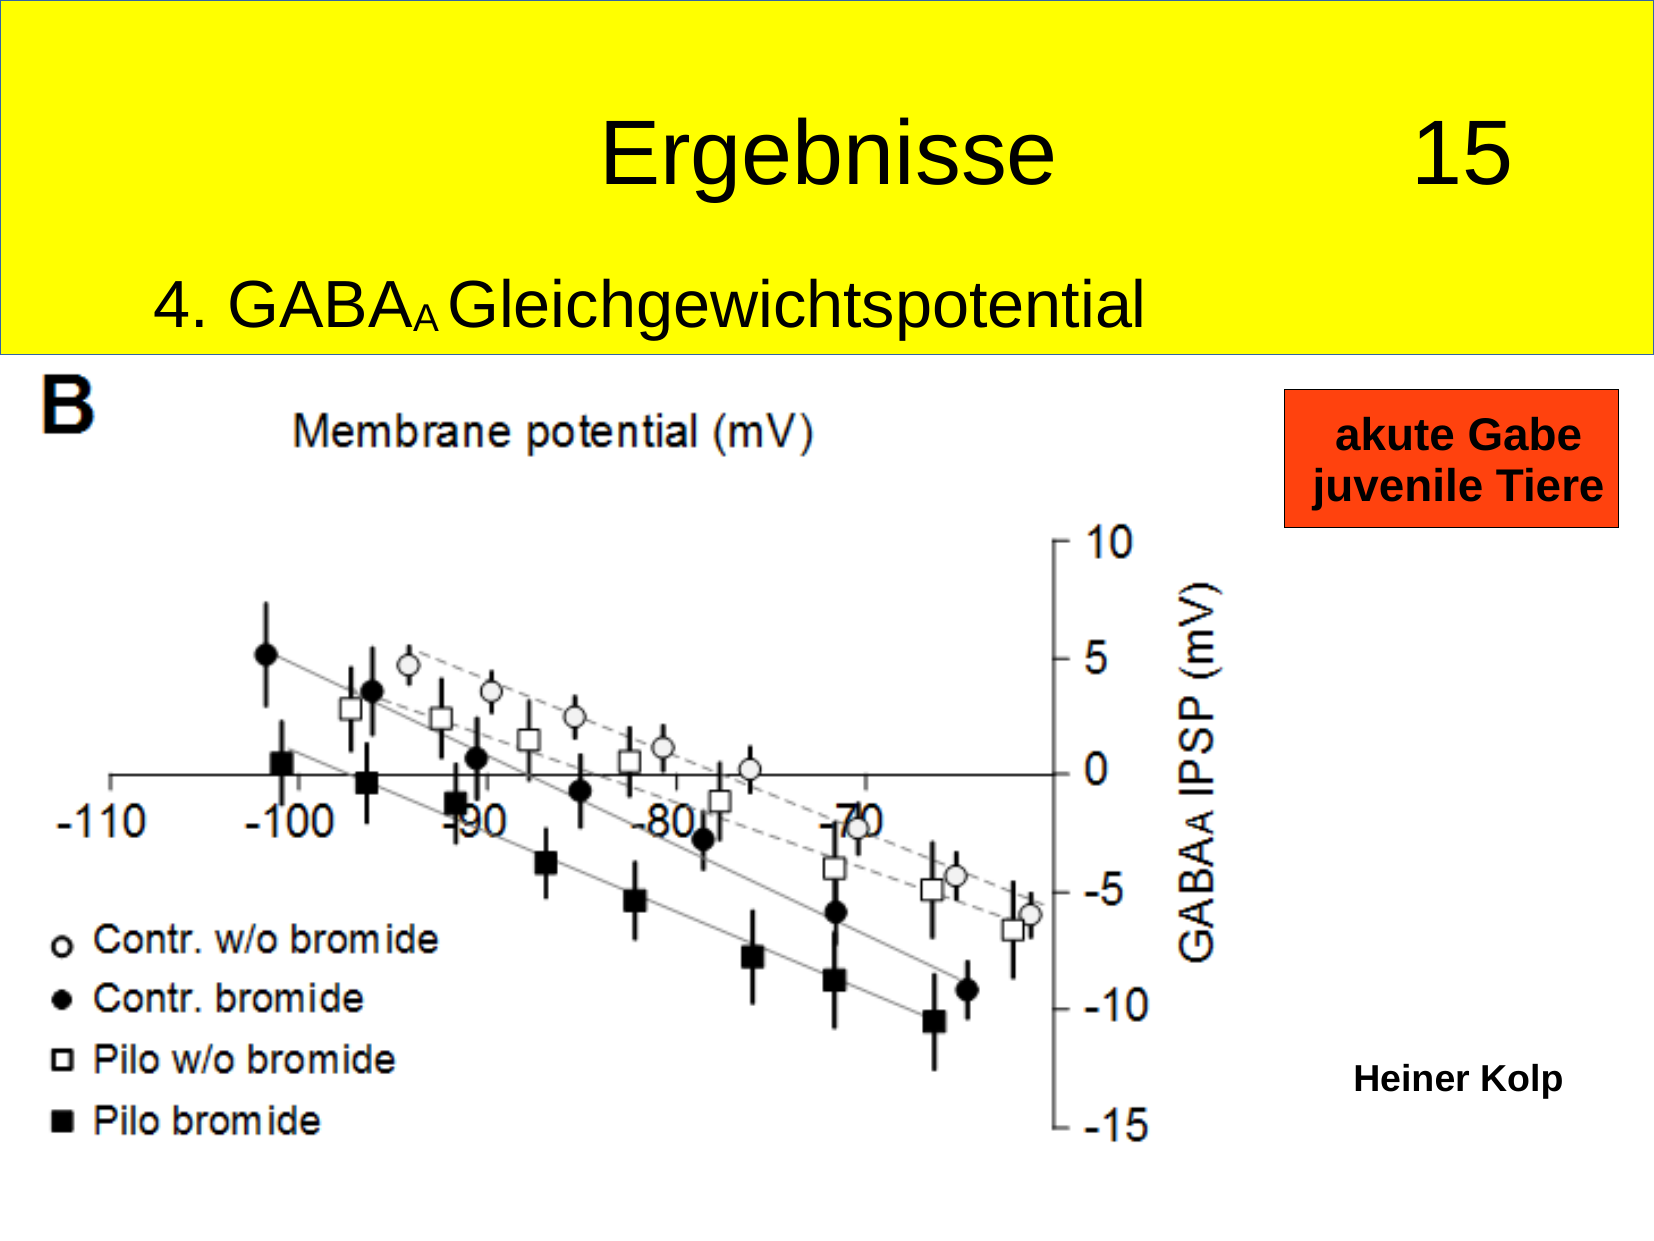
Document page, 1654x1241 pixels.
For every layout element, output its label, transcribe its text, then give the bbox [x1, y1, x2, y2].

list 4. GABAA Gleichgewichtspotential [82, 266, 1571, 367]
text_box [0, 0, 1654, 355]
text_box akute Gabe juvenile Tiere Heiner Kolp [1287, 401, 1630, 1173]
text_box [1284, 389, 1619, 528]
picture [34, 366, 1234, 1158]
title Ergebnisse <Foliennummer> [82, 49, 1571, 257]
